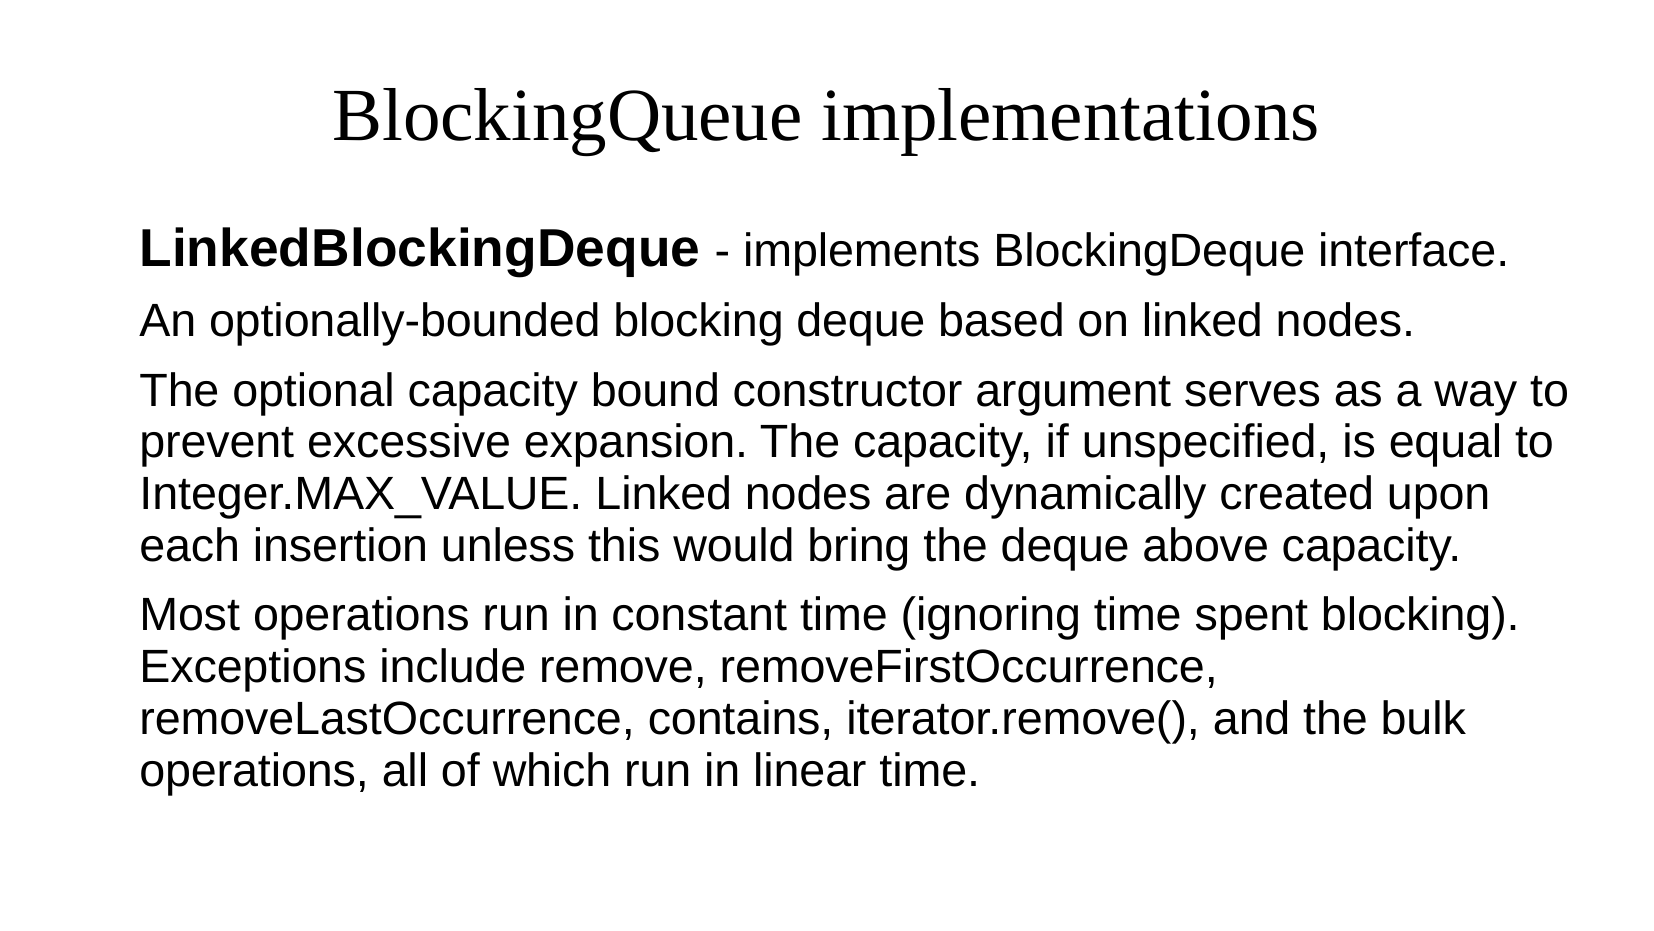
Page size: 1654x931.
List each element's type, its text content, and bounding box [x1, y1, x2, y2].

list LinkedBlockingDeque - implements BlockingDeque interface. An optionally-bounded blocking deque based on linked nodes. The optional capacity bound constructor argument serves as a way to prevent excessive expansion. The capacity, if unspecified, is equal to Integer.MAX_VALUE. Linked nodes are dynamically created upon each insertion unless this would bring the deque above capacity. Most operations run in constant time (ignoring time spent blocking). Exceptions include remove, removeFirstOccurrence, removeLastOccurrence, contains, iterator.remove(), and the bulk operations, all of which run in linear time. [82, 217, 1571, 833]
title BlockingQueue implementations [82, 36, 1571, 193]
